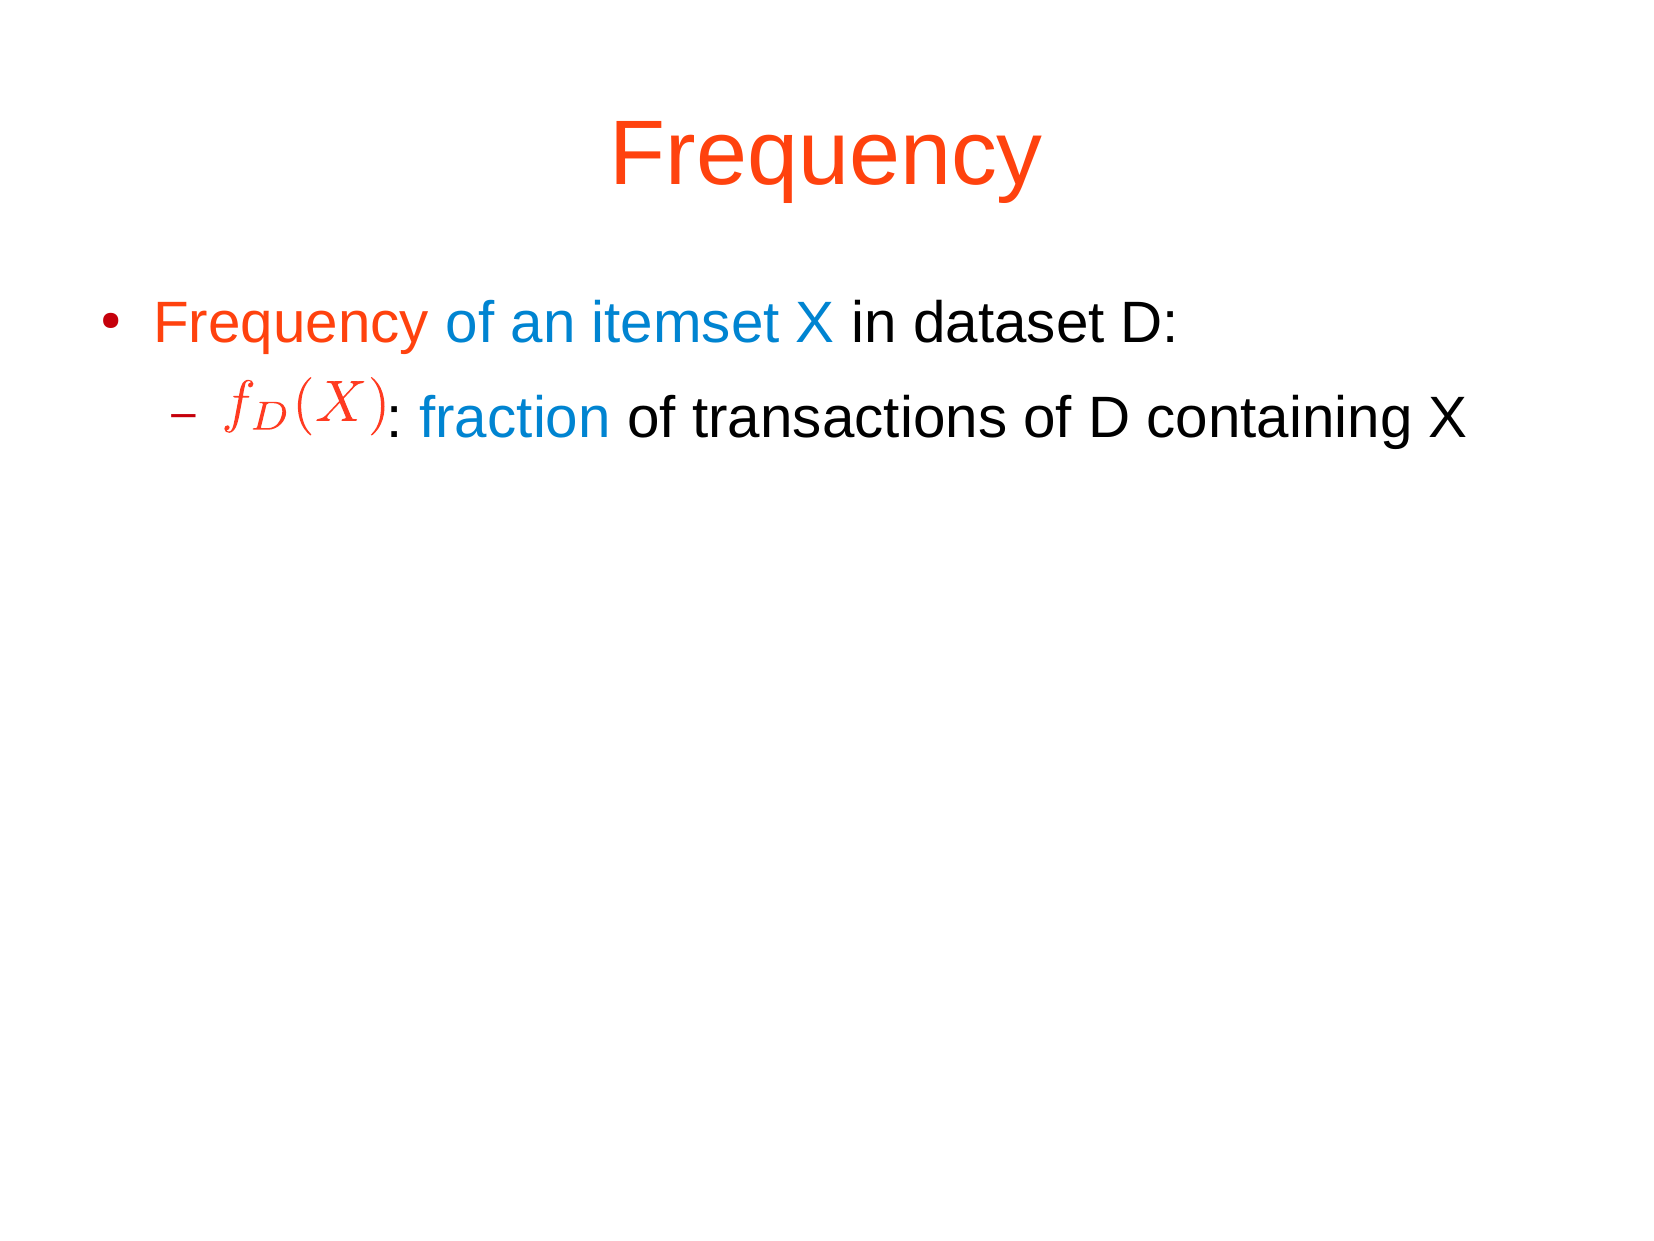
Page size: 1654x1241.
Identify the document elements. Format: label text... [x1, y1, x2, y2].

title Frequency [82, 49, 1571, 257]
picture [224, 377, 385, 436]
list Frequency of an itemset X in dataset D: : fraction of transactions of D containing X [82, 290, 1538, 1010]
